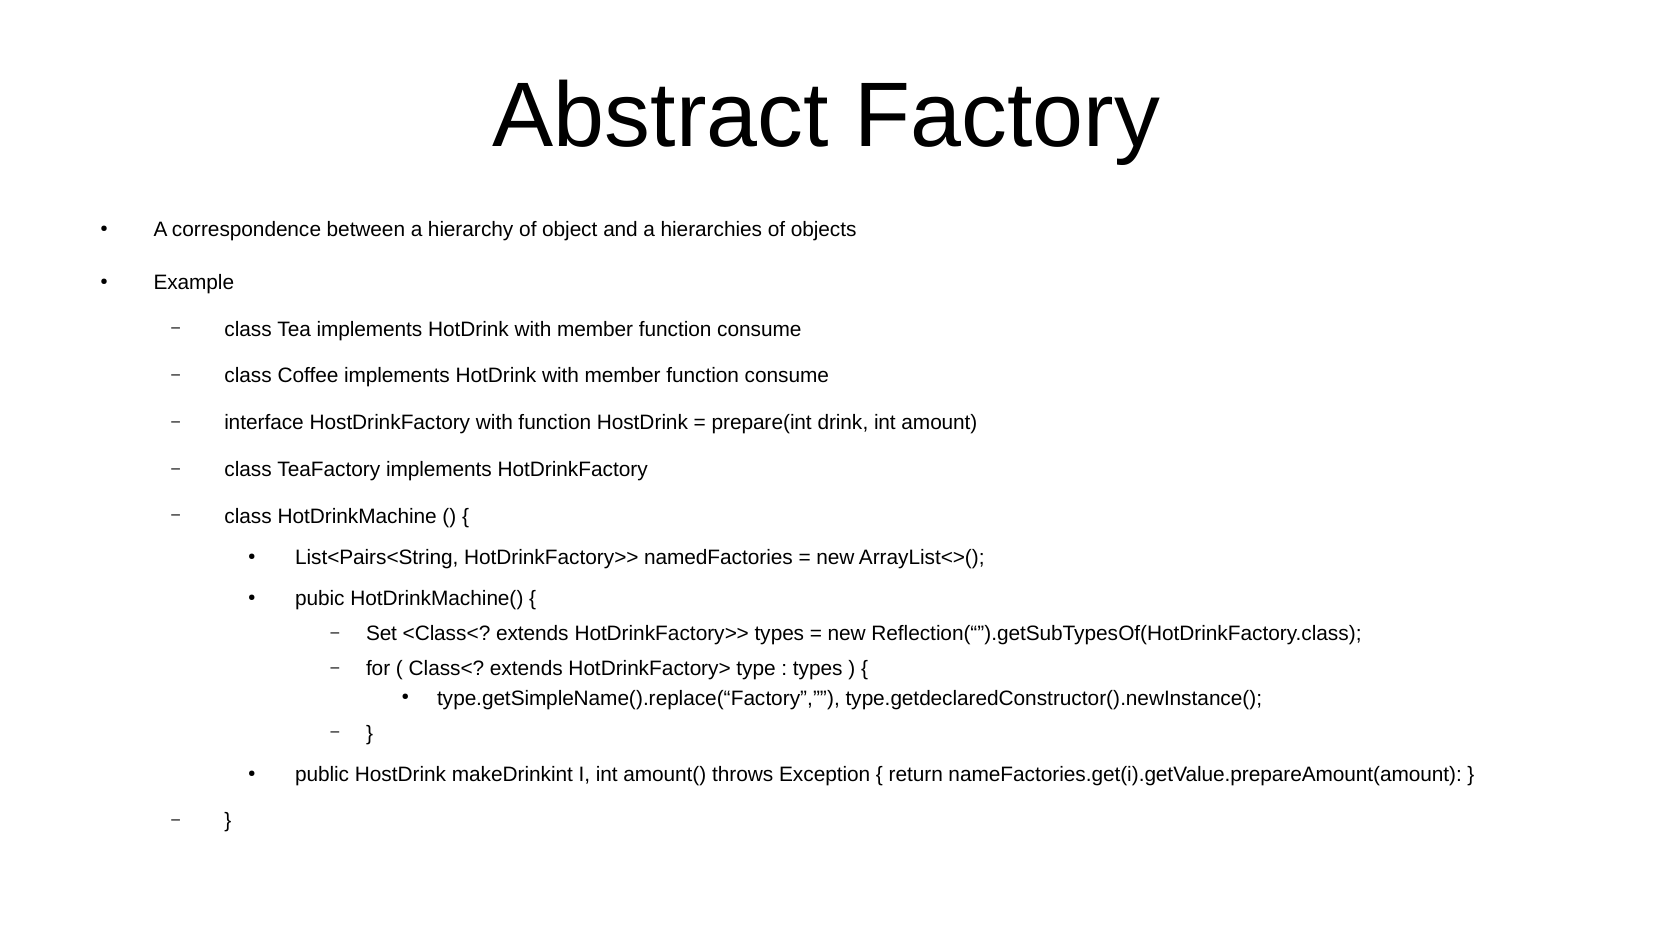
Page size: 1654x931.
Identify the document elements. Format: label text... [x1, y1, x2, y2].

list A correspondence between a hierarchy of object and a hierarchies of objects Example class Tea implements HotDrink with member function consume class Coffee implements HotDrink with member function consume interface HostDrinkFactory with function HostDrink = prepare(int drink, int amount) class TeaFactory implements HotDrinkFactory class HotDrinkMachine () { List<Pairs<String, HotDrinkFactory>> namedFactories = new ArrayList<>(); pubic HotDrinkMachine() { Set <Class<? extends HotDrinkFactory>> types = new Reflection(“”).getSubTypesOf(HotDrinkFactory.class); for ( Class<? extends HotDrinkFactory> type : types ) { type.getSimpleName().replace(“Factory”,””), type.getdeclaredConstructor().newInstance(); } public HostDrink makeDrinkint I, int amount() throws Exception { return nameFactories.get(i).getValue.prepareAmount(amount): } } [82, 217, 1621, 916]
title Abstract Factory [82, 37, 1571, 193]
